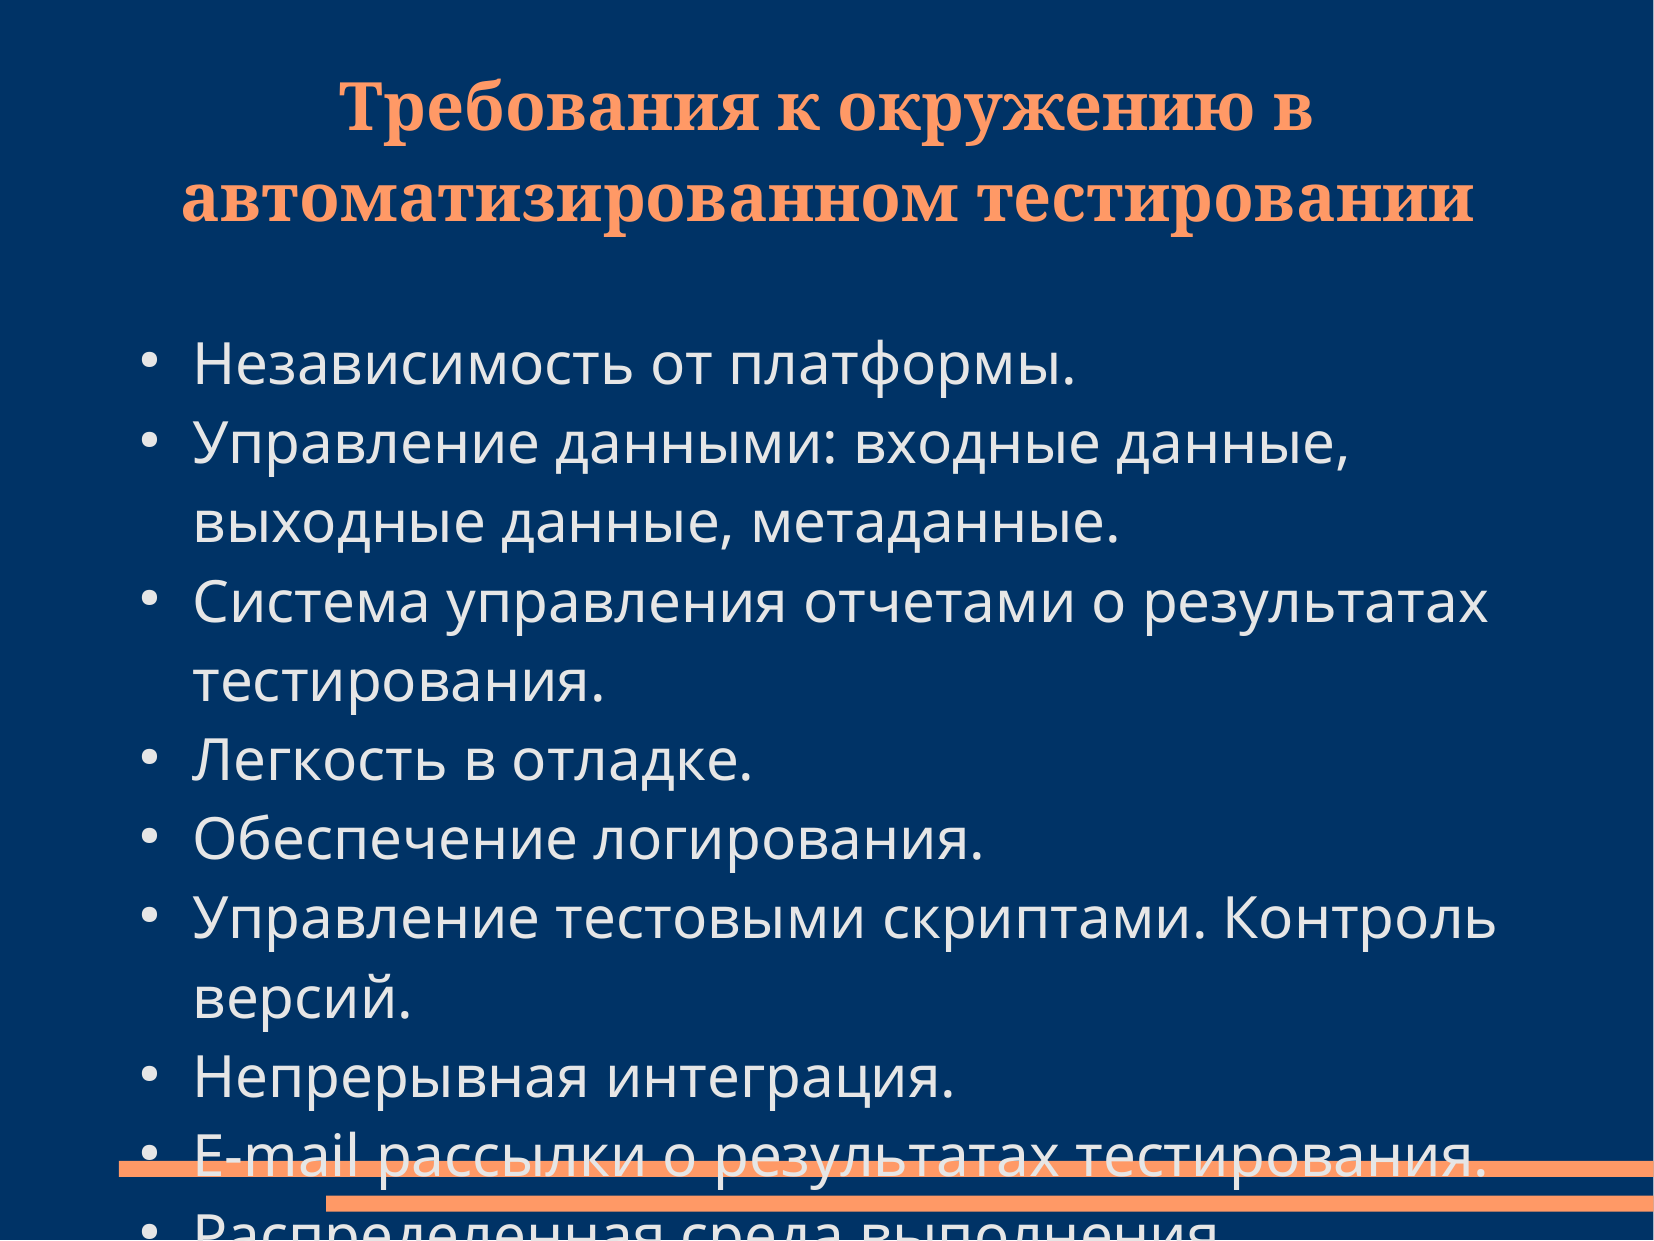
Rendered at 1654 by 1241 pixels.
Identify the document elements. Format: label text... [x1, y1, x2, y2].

list Независимость от платформы. Управление данными: входные данные, выходные данные, метаданные. Система управления отчетами о результатах тестирования. Легкость в отладке. Обеспечение логирования. Управление тестовыми скриптами. Контроль версий. Непрерывная интеграция. E-mail рассылки о результатах тестирования. Распределенная среда выполнения. [121, 322, 1561, 1166]
title Требования к окружению в автоматизированном тестировании [121, 46, 1534, 254]
